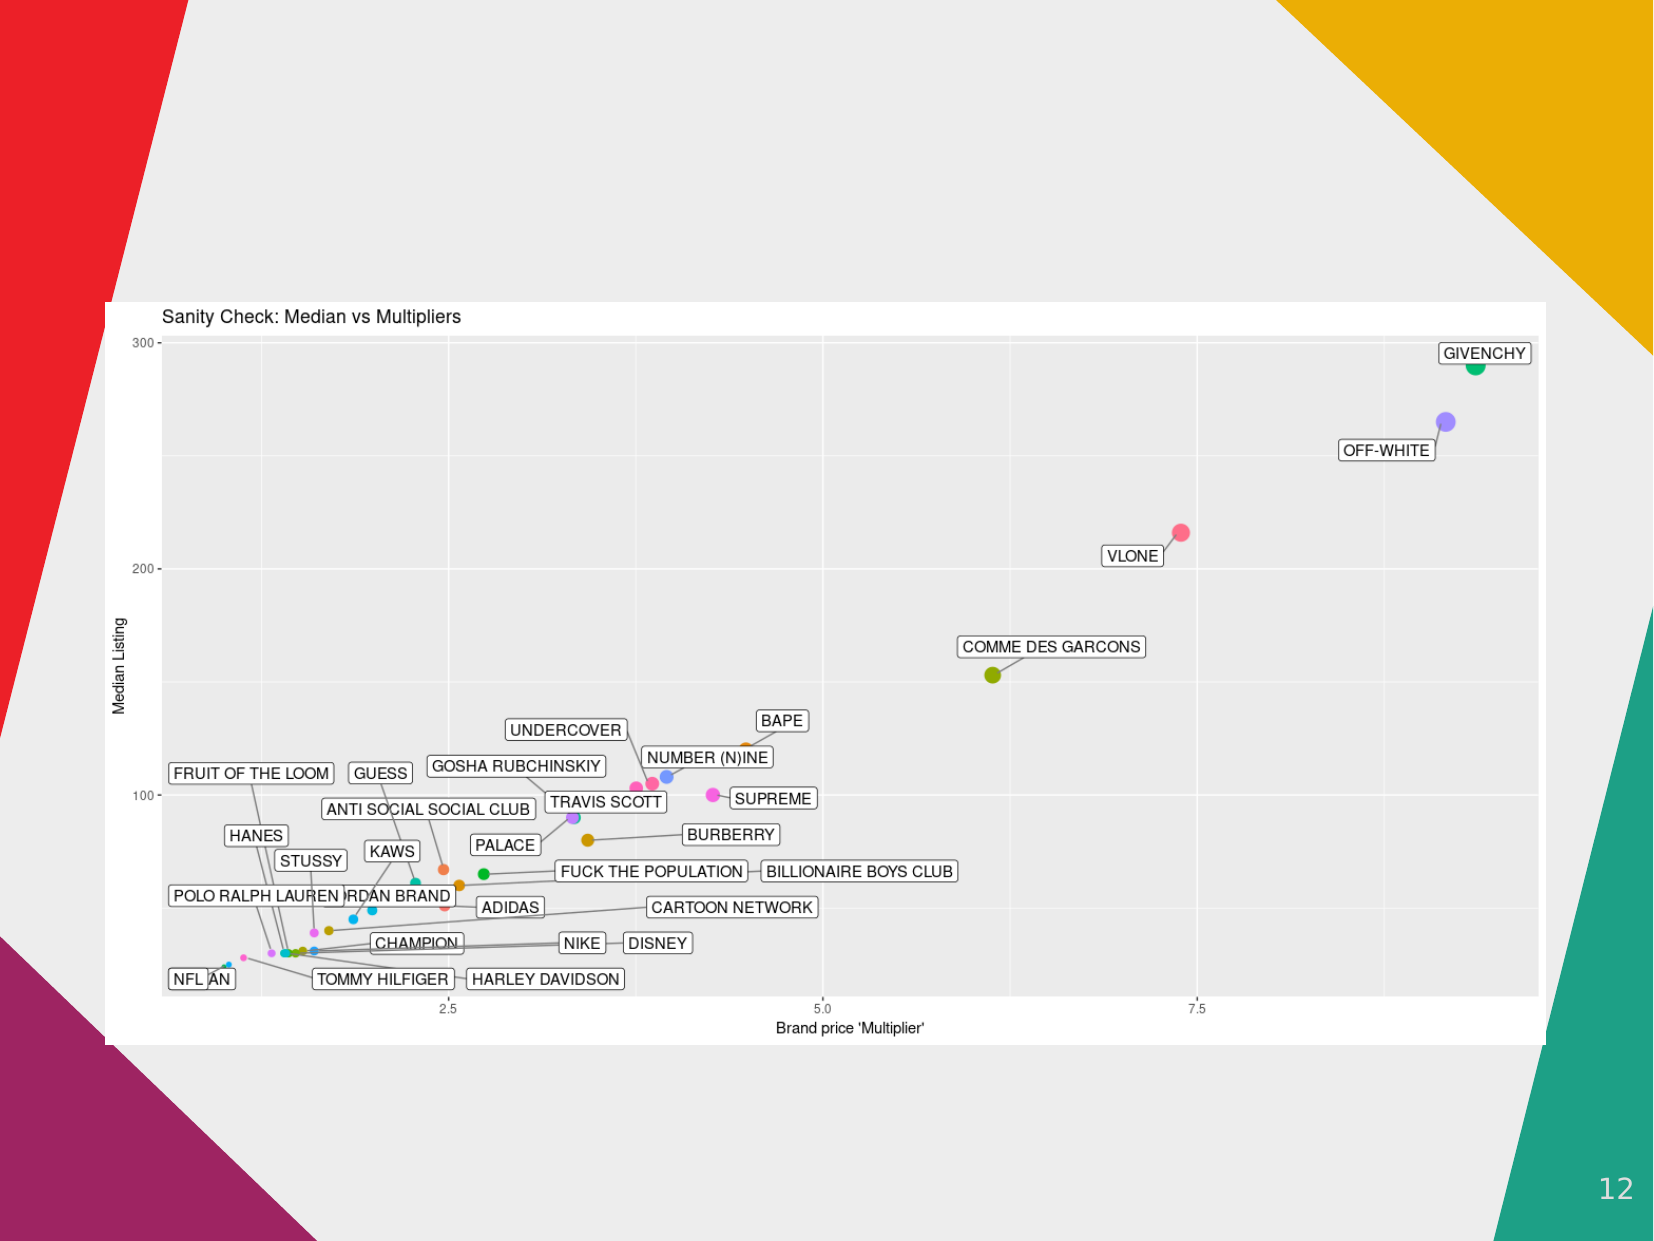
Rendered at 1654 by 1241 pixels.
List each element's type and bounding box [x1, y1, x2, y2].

picture [105, 302, 1546, 1045]
